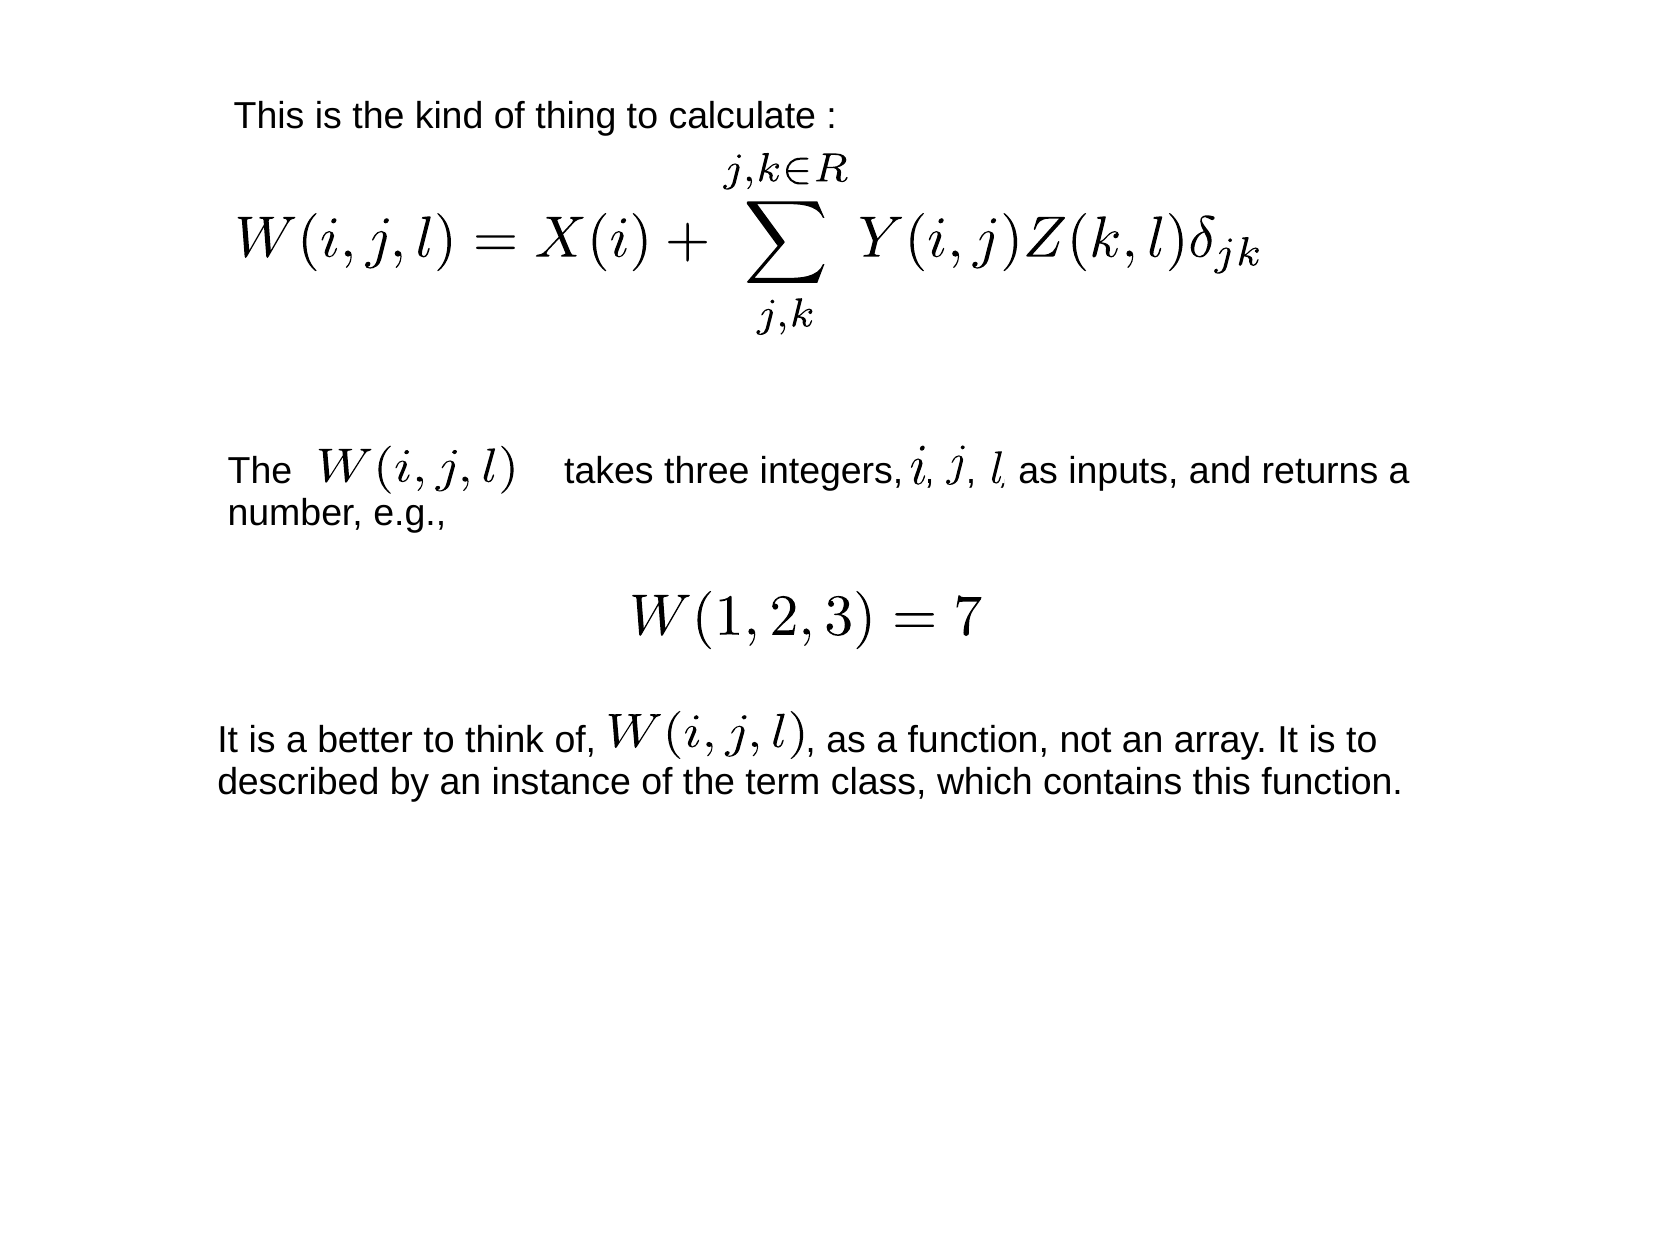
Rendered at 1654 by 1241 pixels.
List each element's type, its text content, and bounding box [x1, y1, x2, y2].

text_box This is the kind of thing to calculate : [218, 86, 1347, 144]
text_box It is a better to think of, , as a function, not an array. It is to described by an instance of the term class, which contains this function. [202, 626, 1504, 894]
text_box [605, 710, 809, 759]
text_box [989, 451, 1005, 484]
text_box The takes three integers, , , , as inputs, and returns a number, e.g., [212, 442, 1514, 542]
text_box [315, 445, 519, 494]
text_box [628, 590, 983, 650]
text_box [909, 445, 928, 485]
text_box [946, 445, 969, 485]
text_box [234, 152, 1262, 336]
